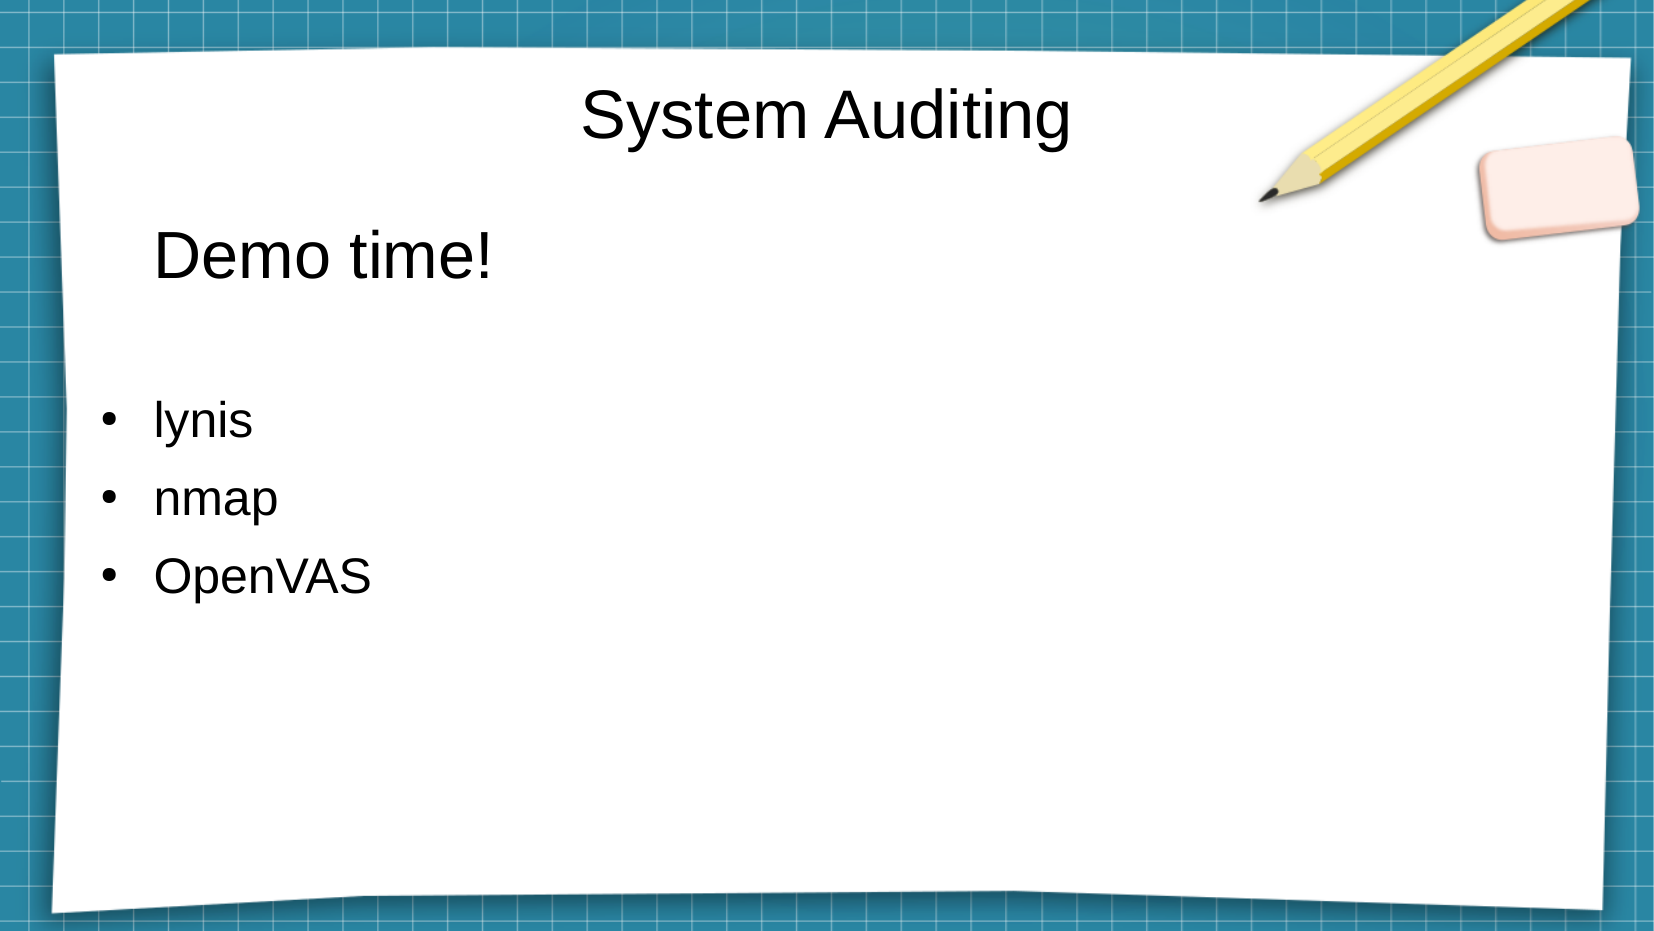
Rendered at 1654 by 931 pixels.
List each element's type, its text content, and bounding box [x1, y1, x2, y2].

title System Auditing [82, 37, 1571, 193]
list Demo time! lynis nmap OpenVAS [82, 217, 1571, 758]
picture [0, 0, 1654, 931]
